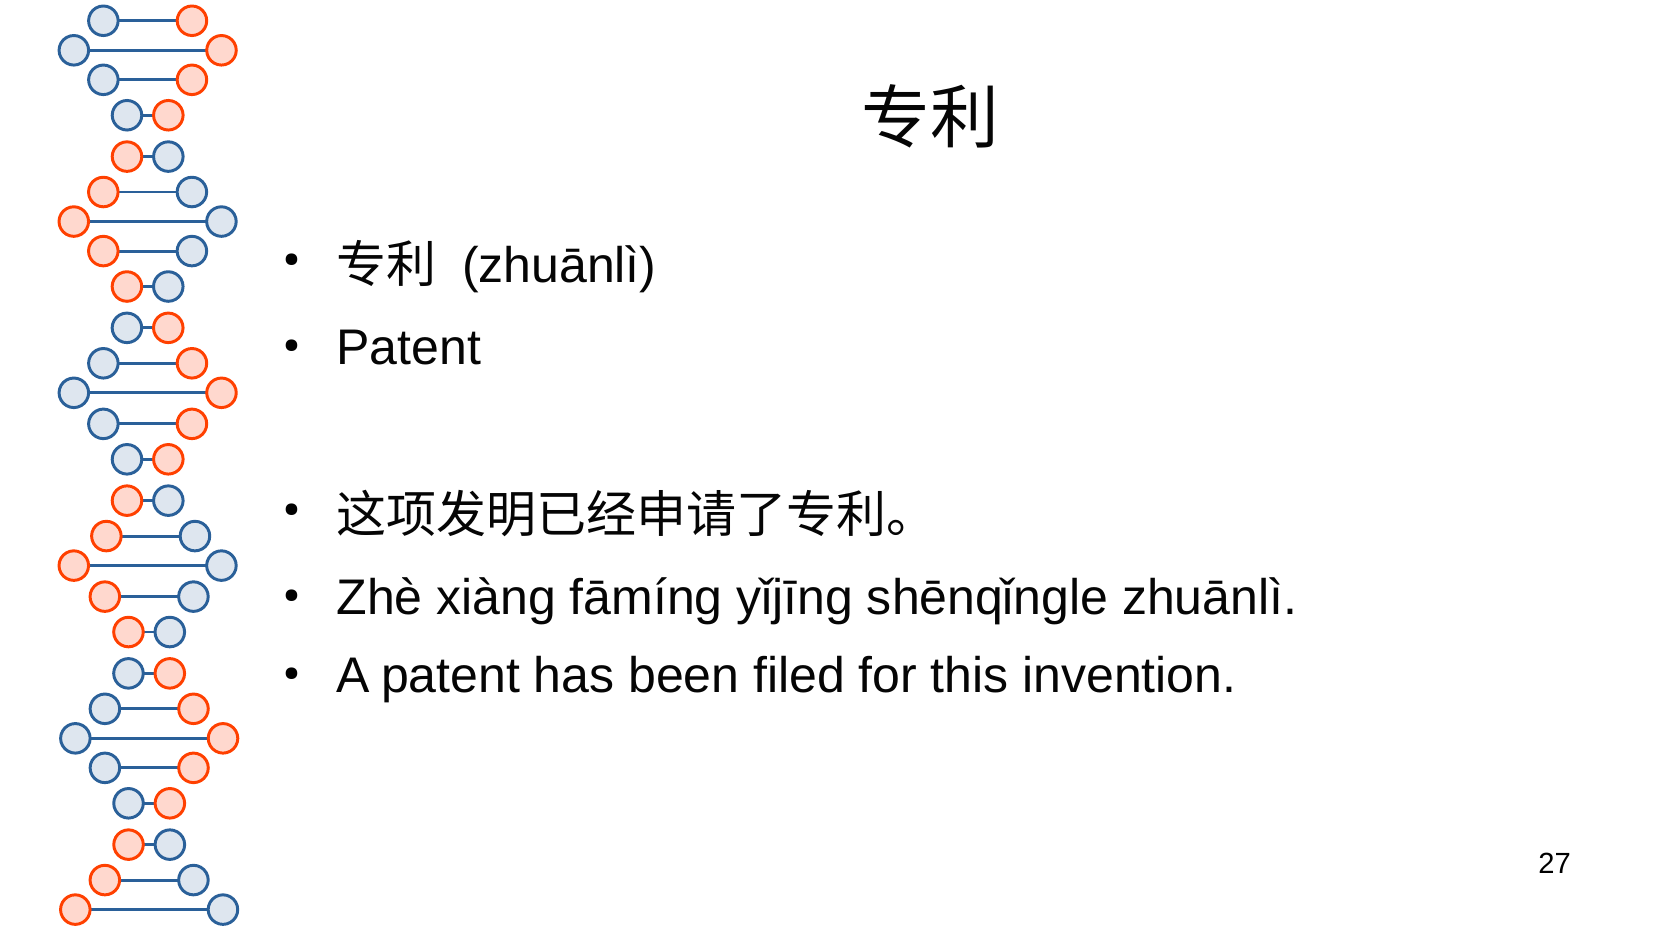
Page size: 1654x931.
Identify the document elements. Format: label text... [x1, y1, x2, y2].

title 专利 [265, 35, 1595, 189]
list 专利 (zhuānlì) Patent 这项发明已经申请了专利。 Zhè xiàng fāmíng yǐjīng shēnqǐngle zhuānlì. A patent has been filed for this invention. [265, 224, 1595, 764]
